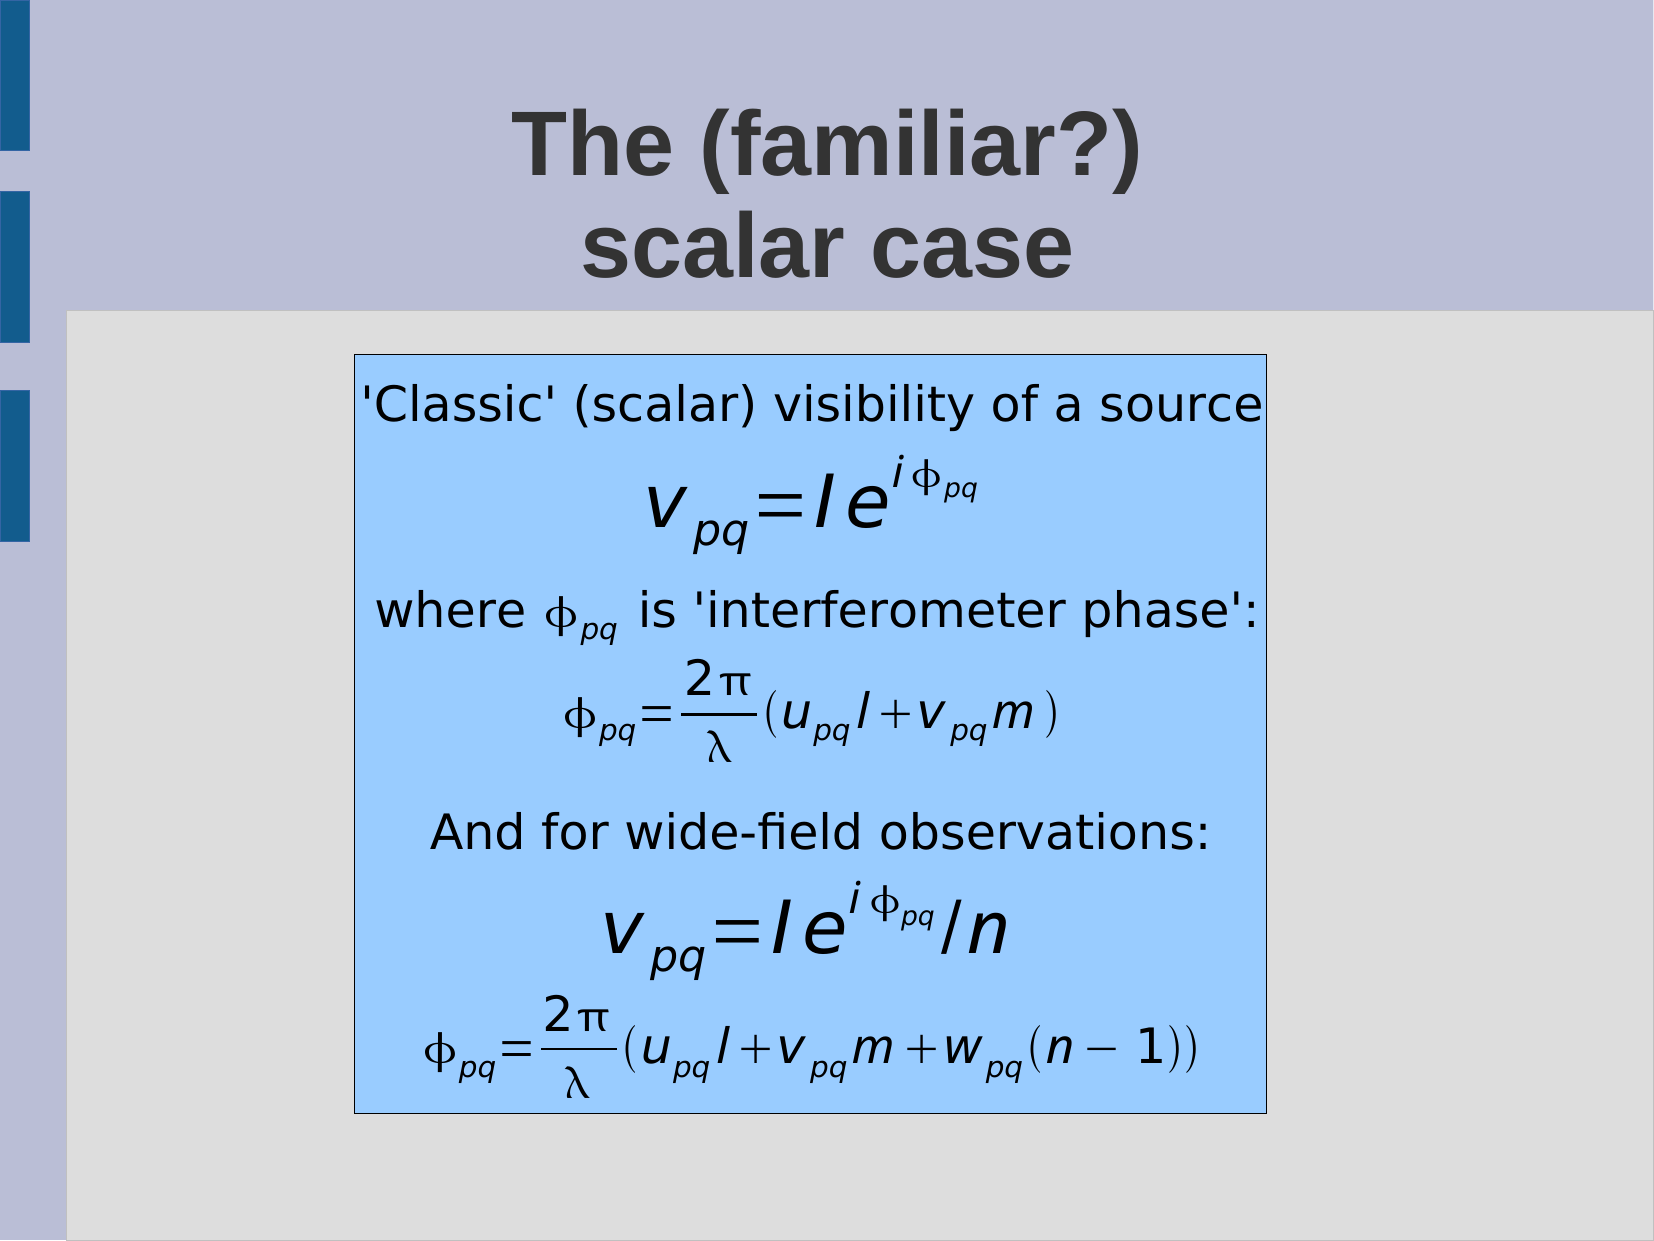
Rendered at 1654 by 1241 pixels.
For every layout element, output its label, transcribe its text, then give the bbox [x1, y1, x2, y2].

chart [354, 354, 1267, 1114]
title The (familiar?) scalar case [121, 91, 1534, 299]
